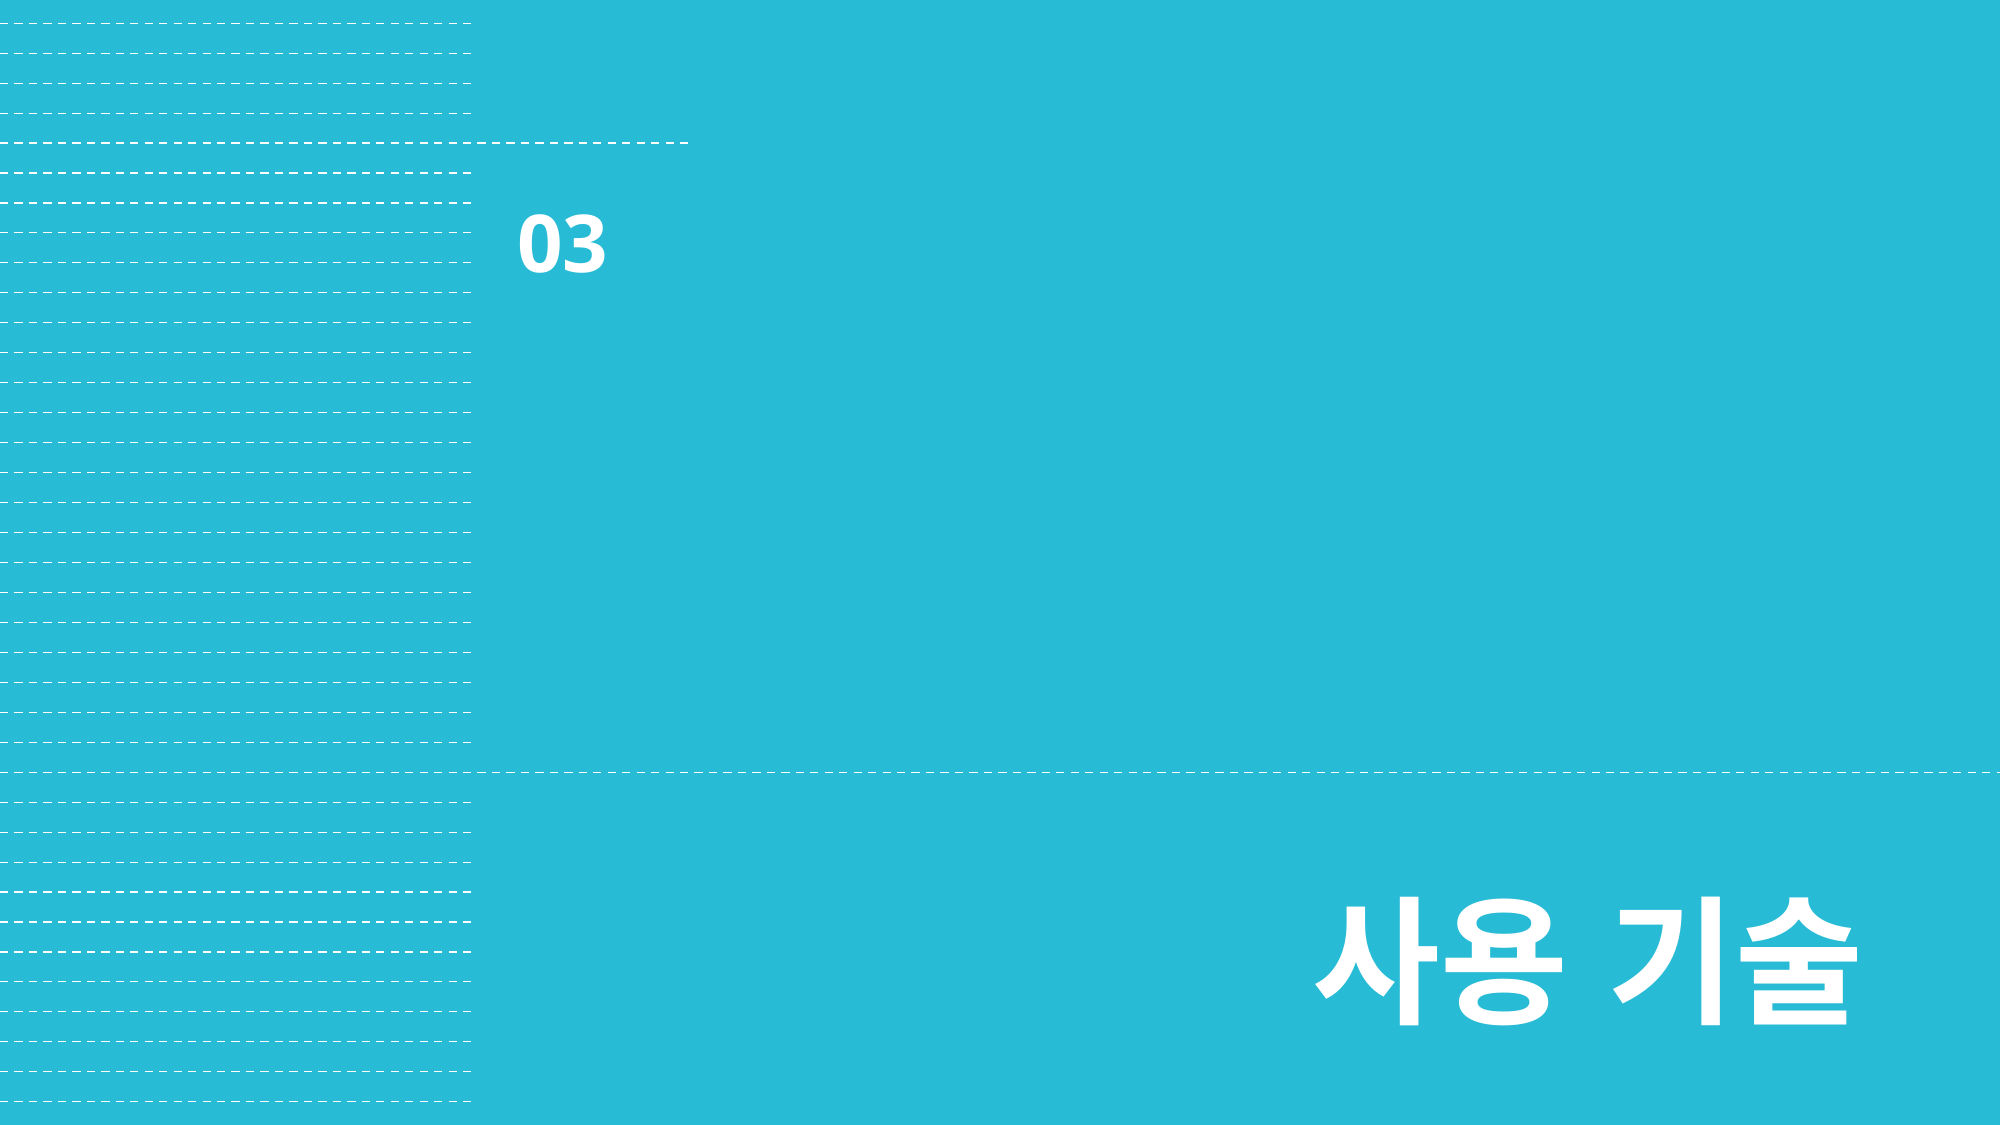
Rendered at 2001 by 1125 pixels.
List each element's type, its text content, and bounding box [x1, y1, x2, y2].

text_box 사용 기술 [1298, 766, 1879, 1069]
text_box 03 [502, 128, 689, 308]
